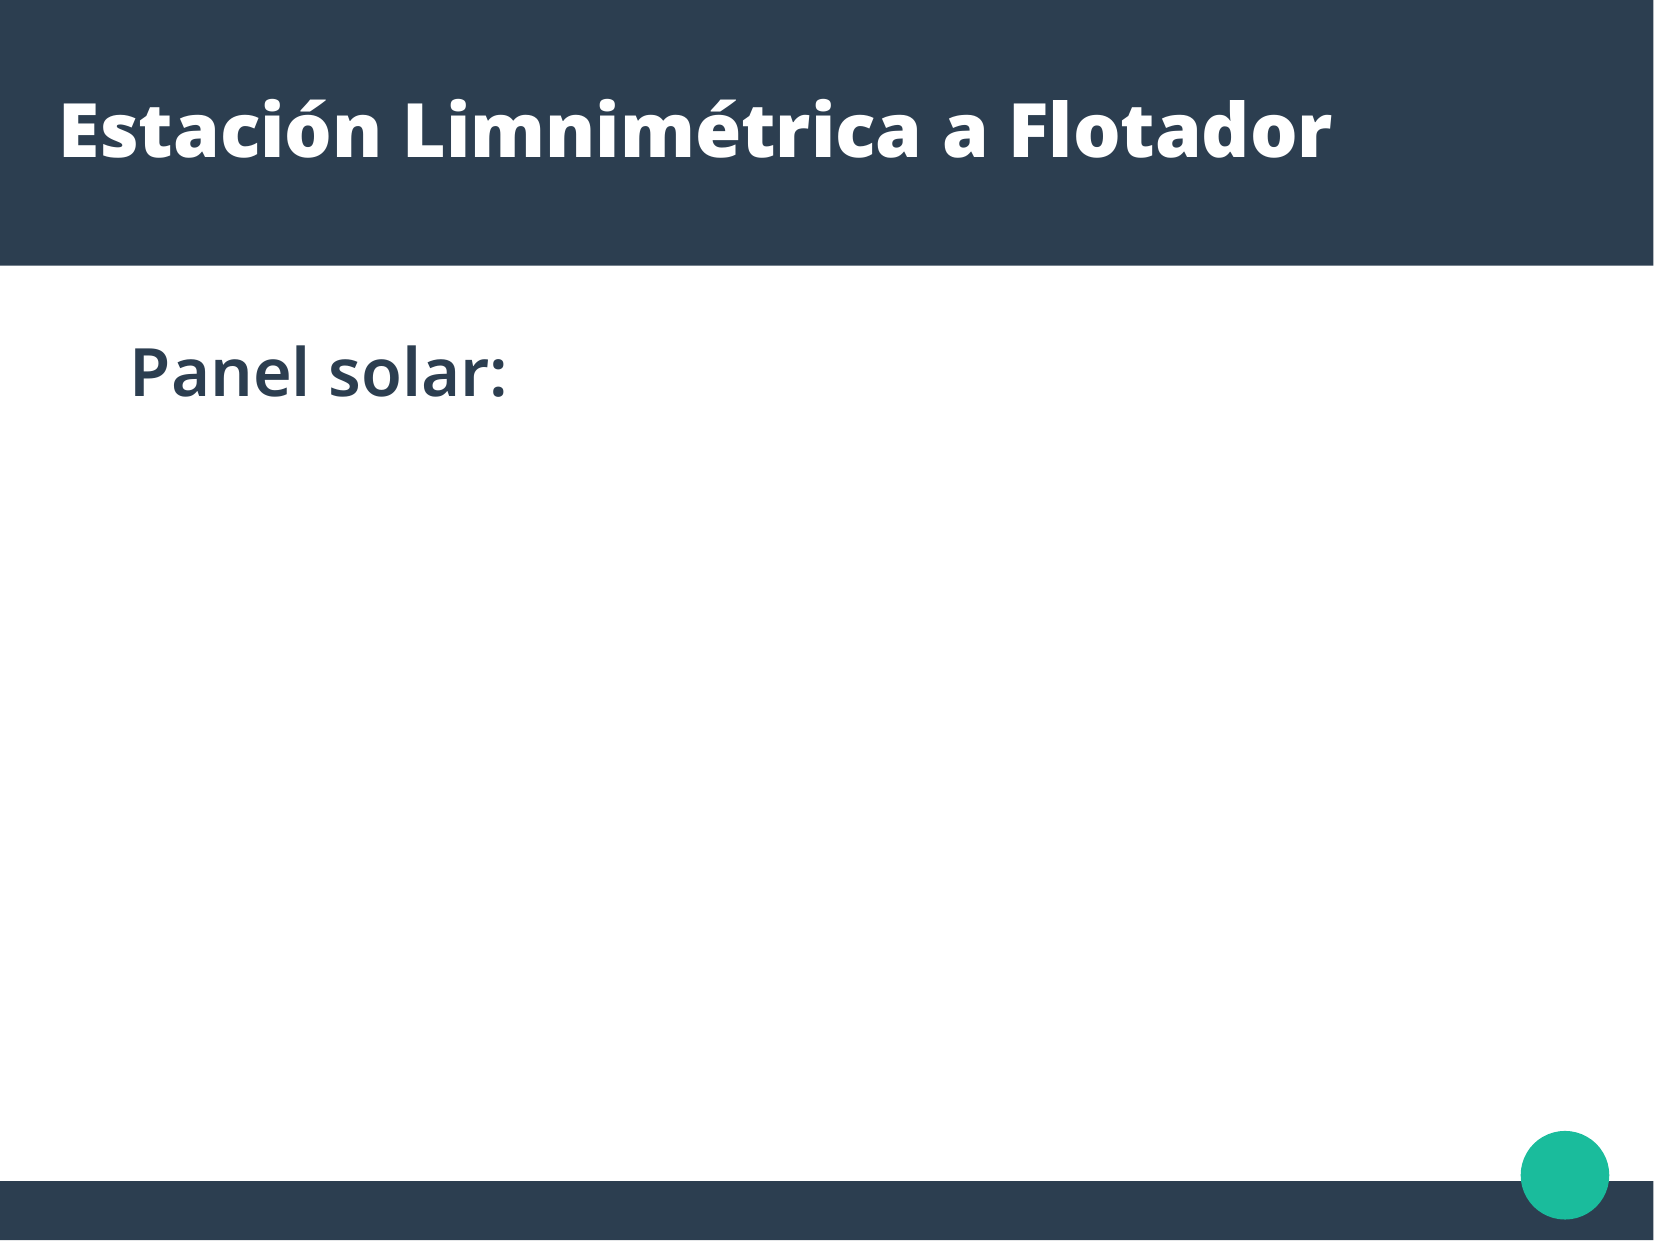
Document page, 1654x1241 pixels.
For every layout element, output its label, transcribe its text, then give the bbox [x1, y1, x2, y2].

list Panel solar: [59, 324, 1595, 1152]
title Estación Limnimétrica a Flotador [59, 49, 1595, 207]
